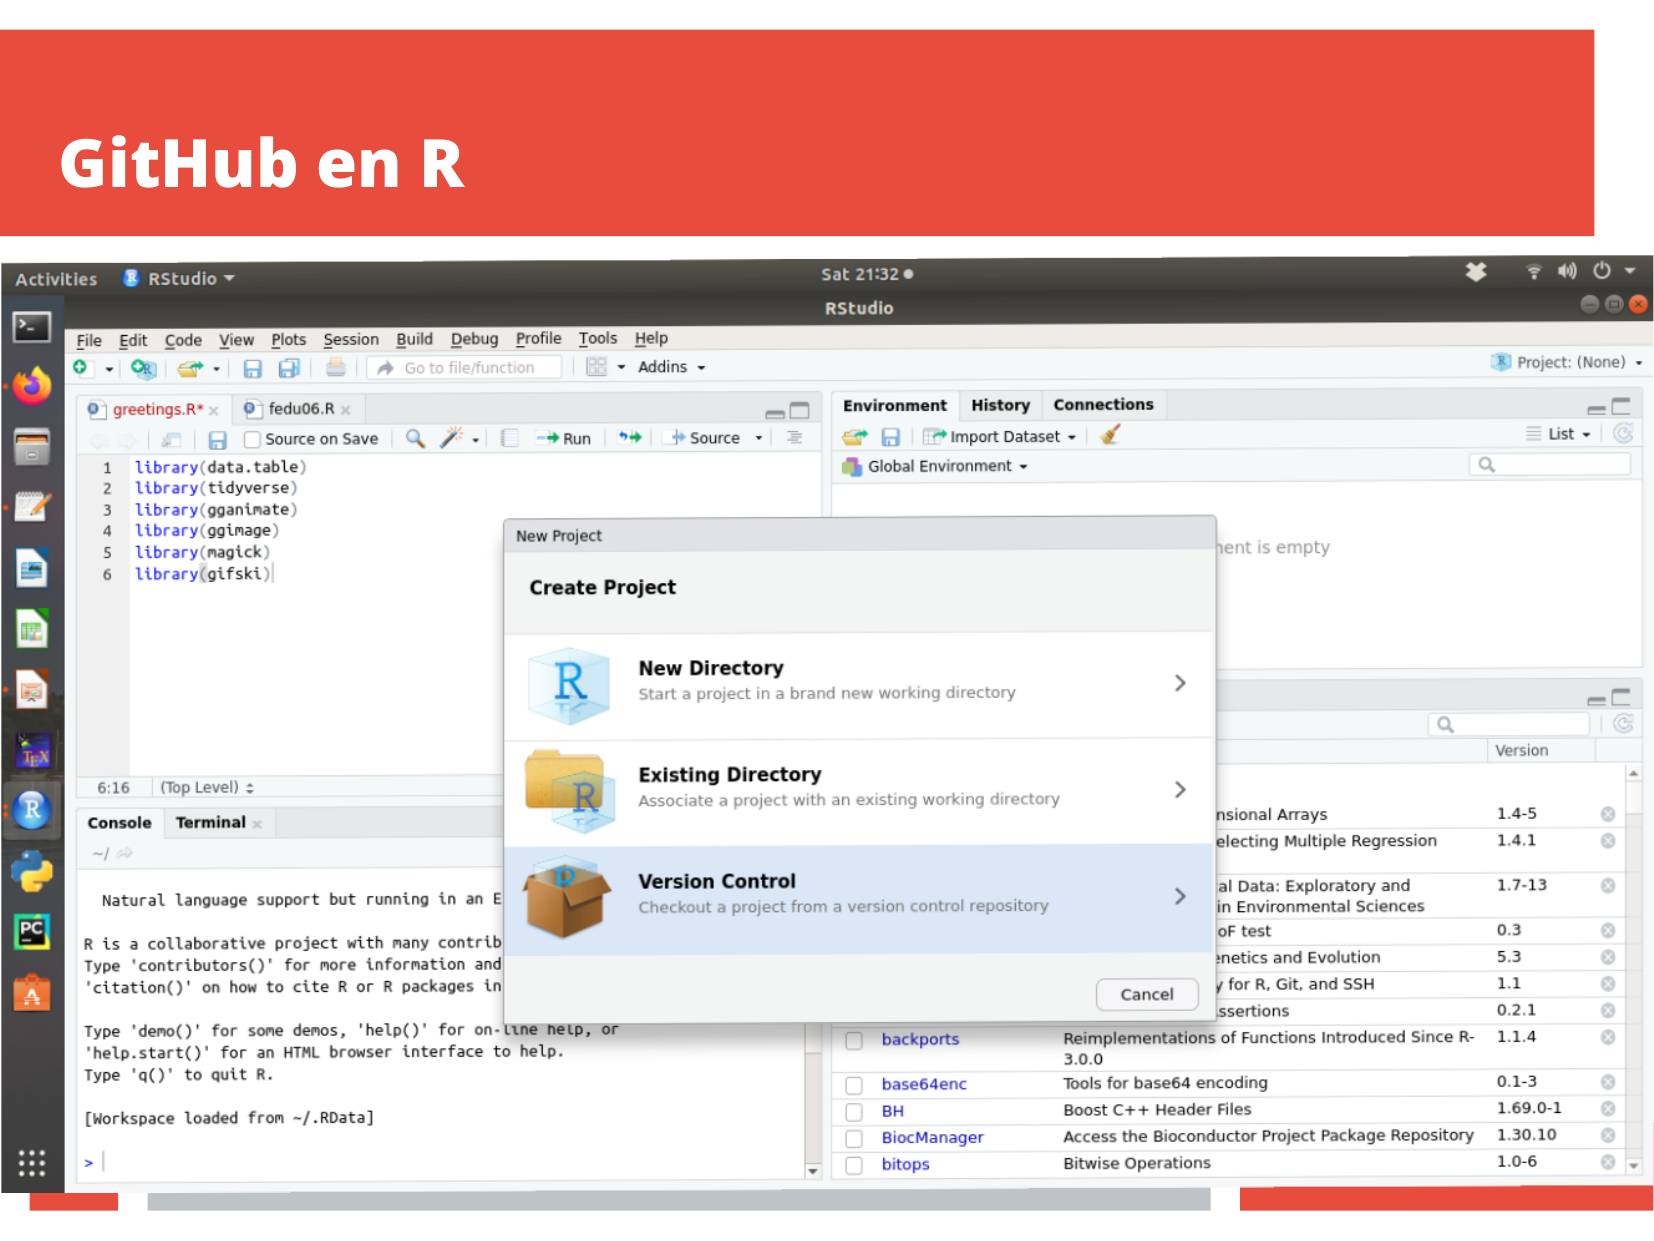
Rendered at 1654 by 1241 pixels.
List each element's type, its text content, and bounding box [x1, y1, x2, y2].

picture [0, 255, 1654, 1193]
title GitHub en R [59, 59, 1595, 207]
